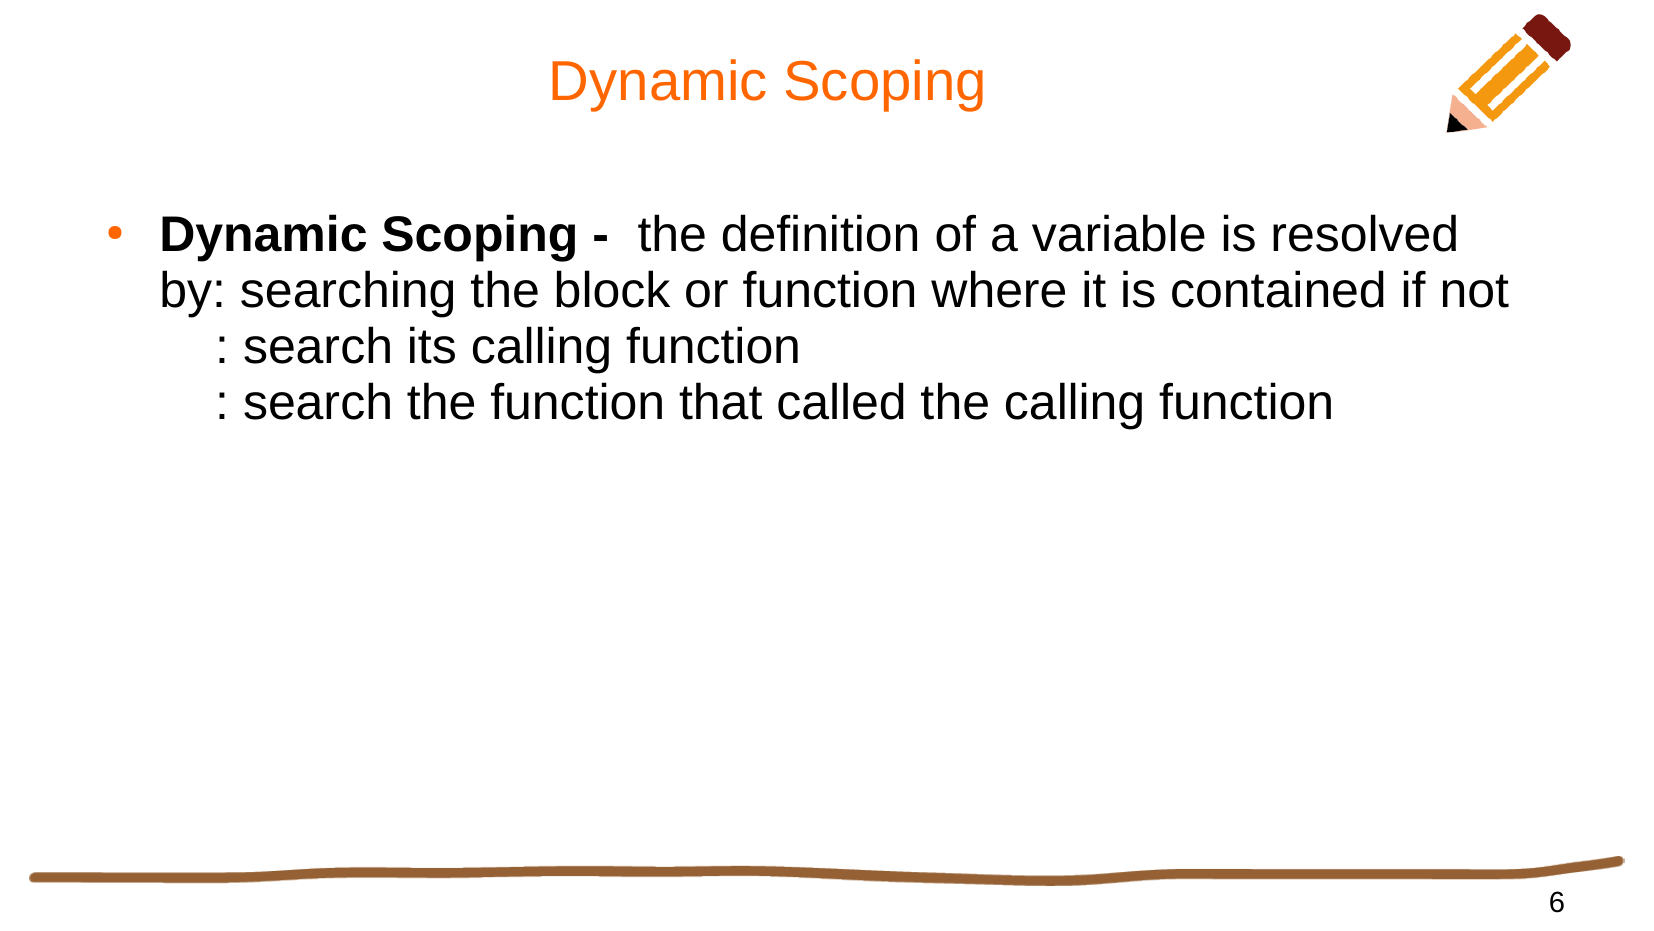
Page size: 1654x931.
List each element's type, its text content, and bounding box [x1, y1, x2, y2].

title Dynamic Scoping [88, 29, 1447, 133]
picture [29, 856, 1625, 886]
list Dynamic Scoping - the definition of a variable is resolved by: searching the block or function where it is contained if not : search its calling function : search the function that called the calling function [88, 206, 1538, 857]
picture [1446, 14, 1571, 133]
